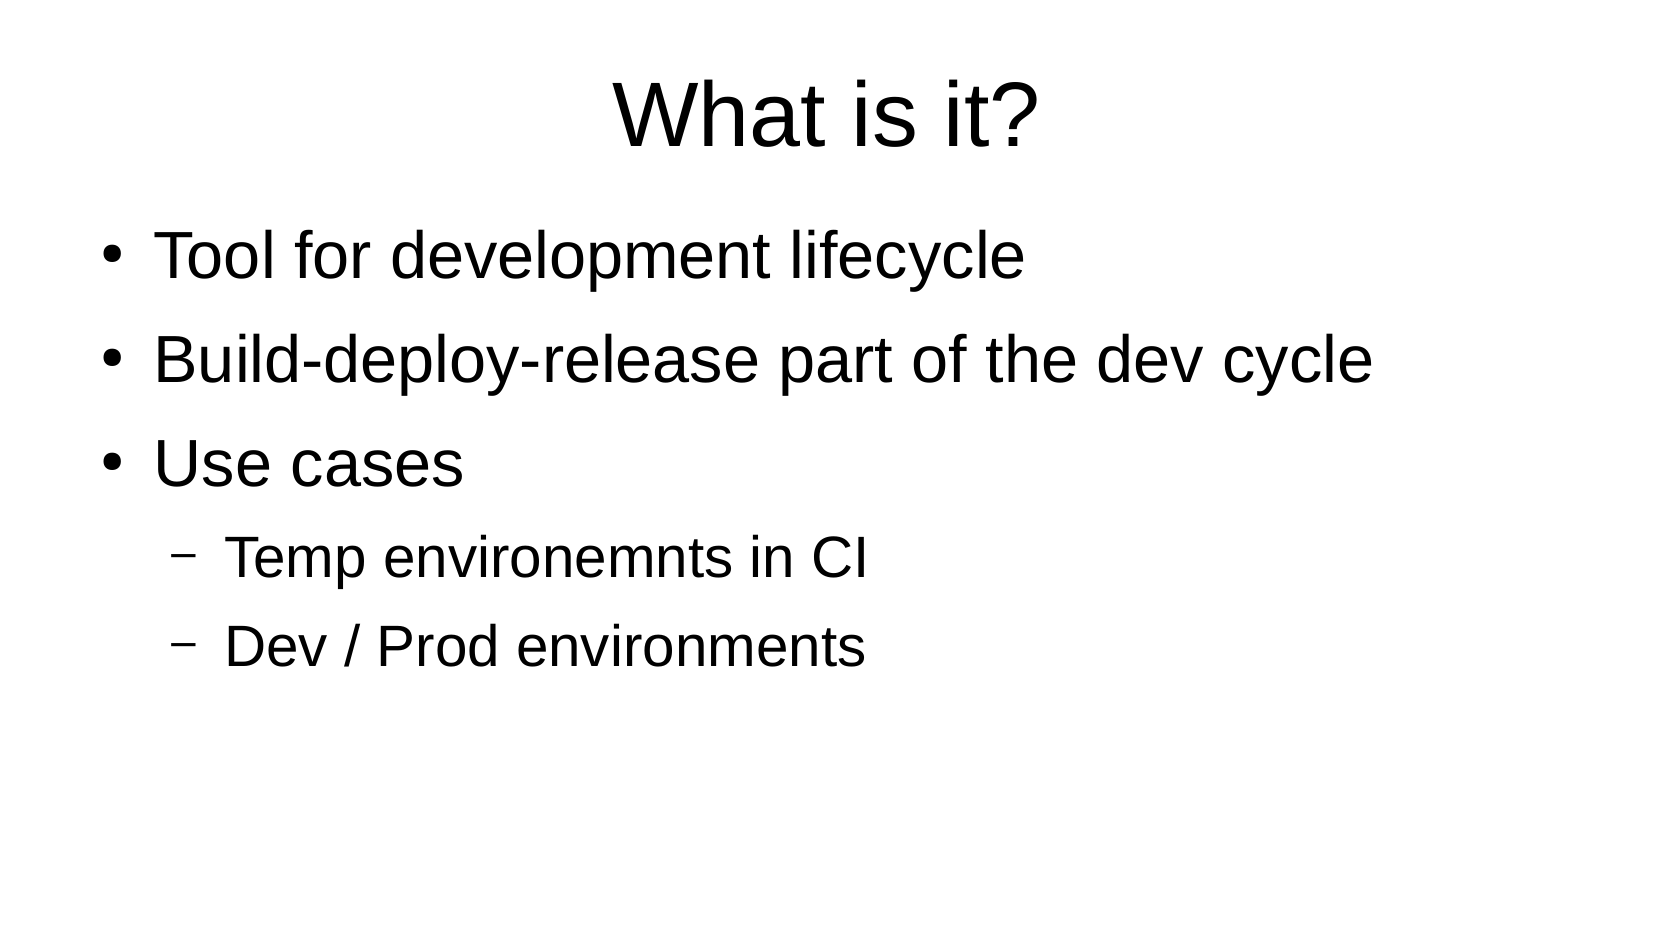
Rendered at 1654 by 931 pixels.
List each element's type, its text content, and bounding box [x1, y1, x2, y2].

title What is it? [82, 37, 1571, 193]
list Tool for development lifecycle Build-deploy-release part of the dev cycle Use cases Temp environemnts in CI Dev / Prod environments [82, 217, 1571, 758]
